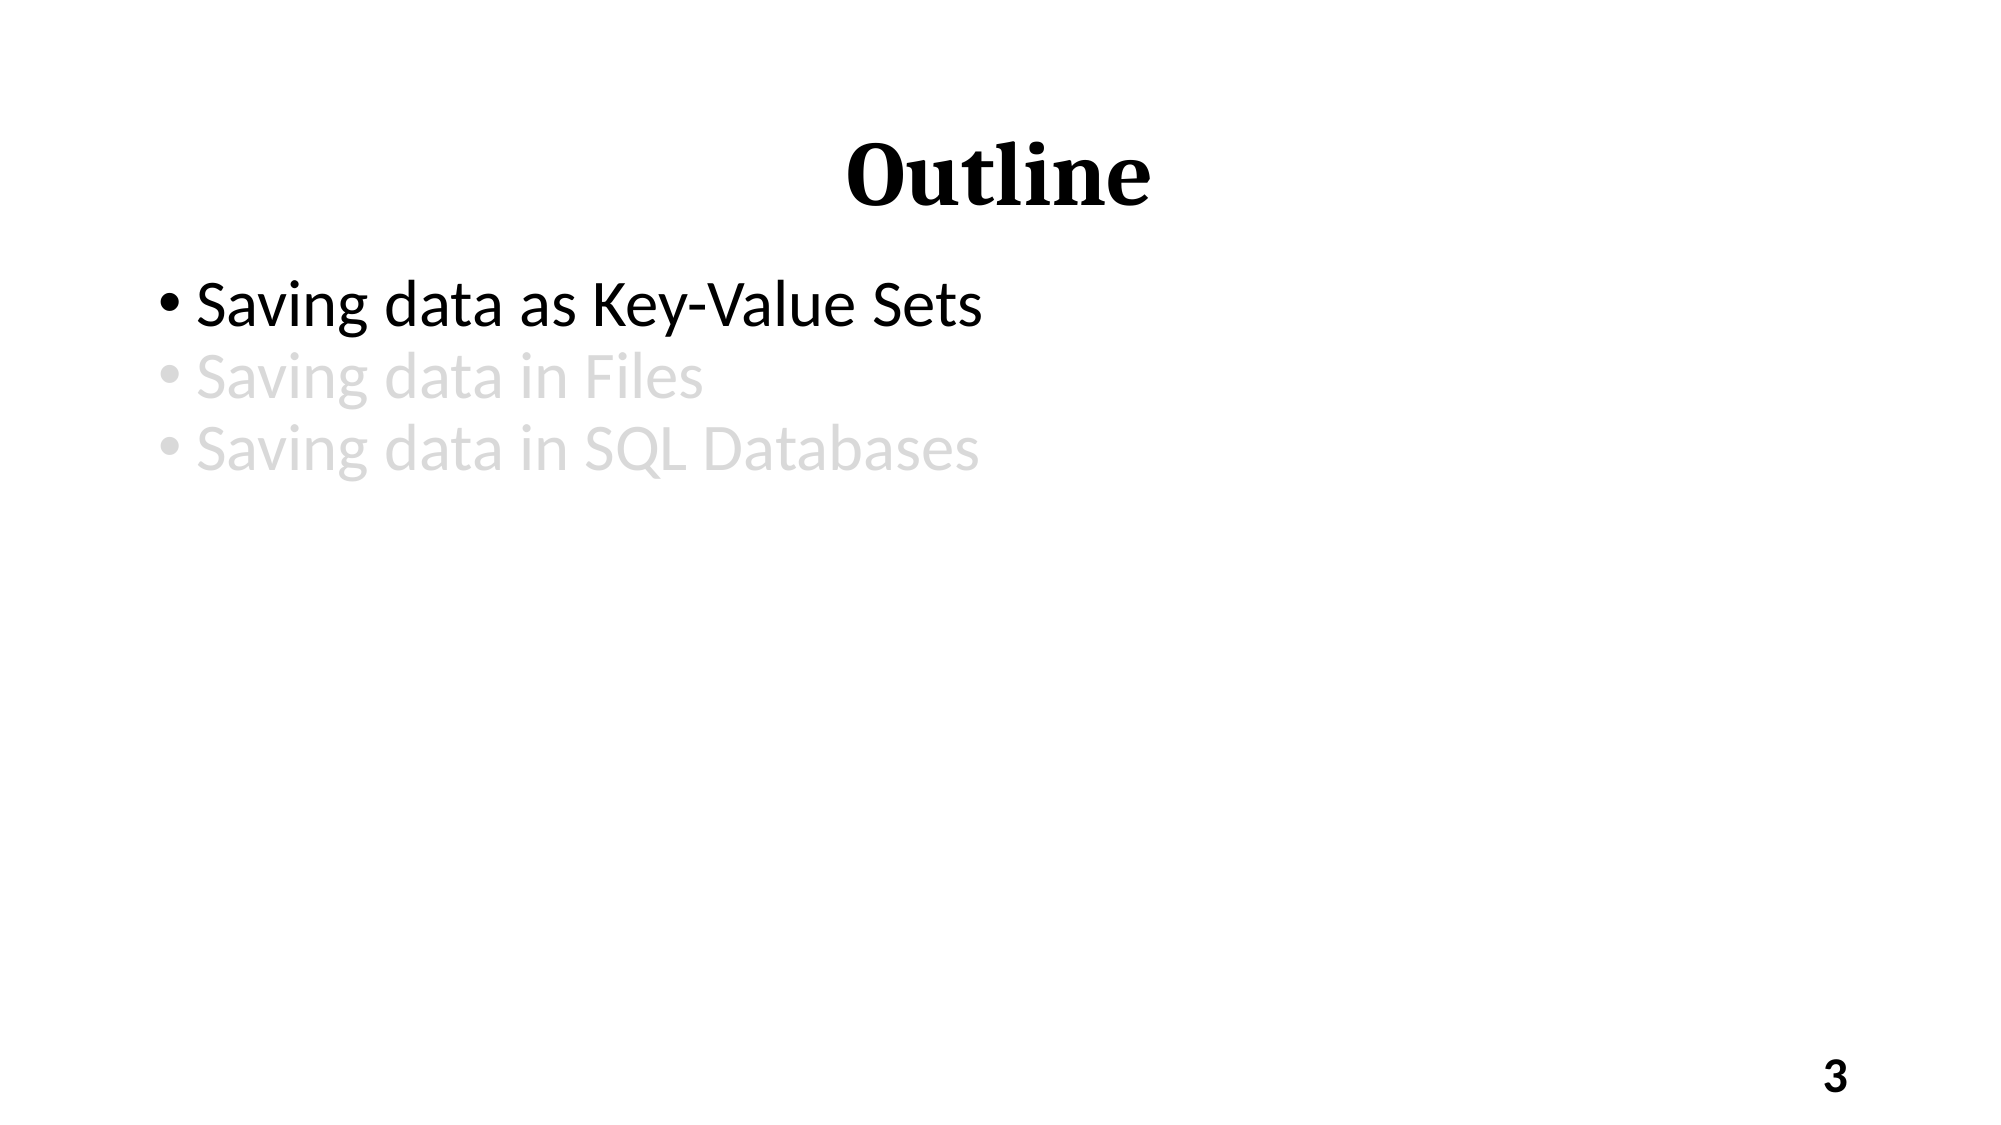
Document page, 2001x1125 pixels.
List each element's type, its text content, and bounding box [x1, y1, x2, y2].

text_box Saving data as Key-Value Sets Saving data in Files Saving data in SQL Databases [143, 261, 1869, 991]
text_box <number> [1412, 1042, 1863, 1103]
text_box Outline [137, 59, 1863, 278]
